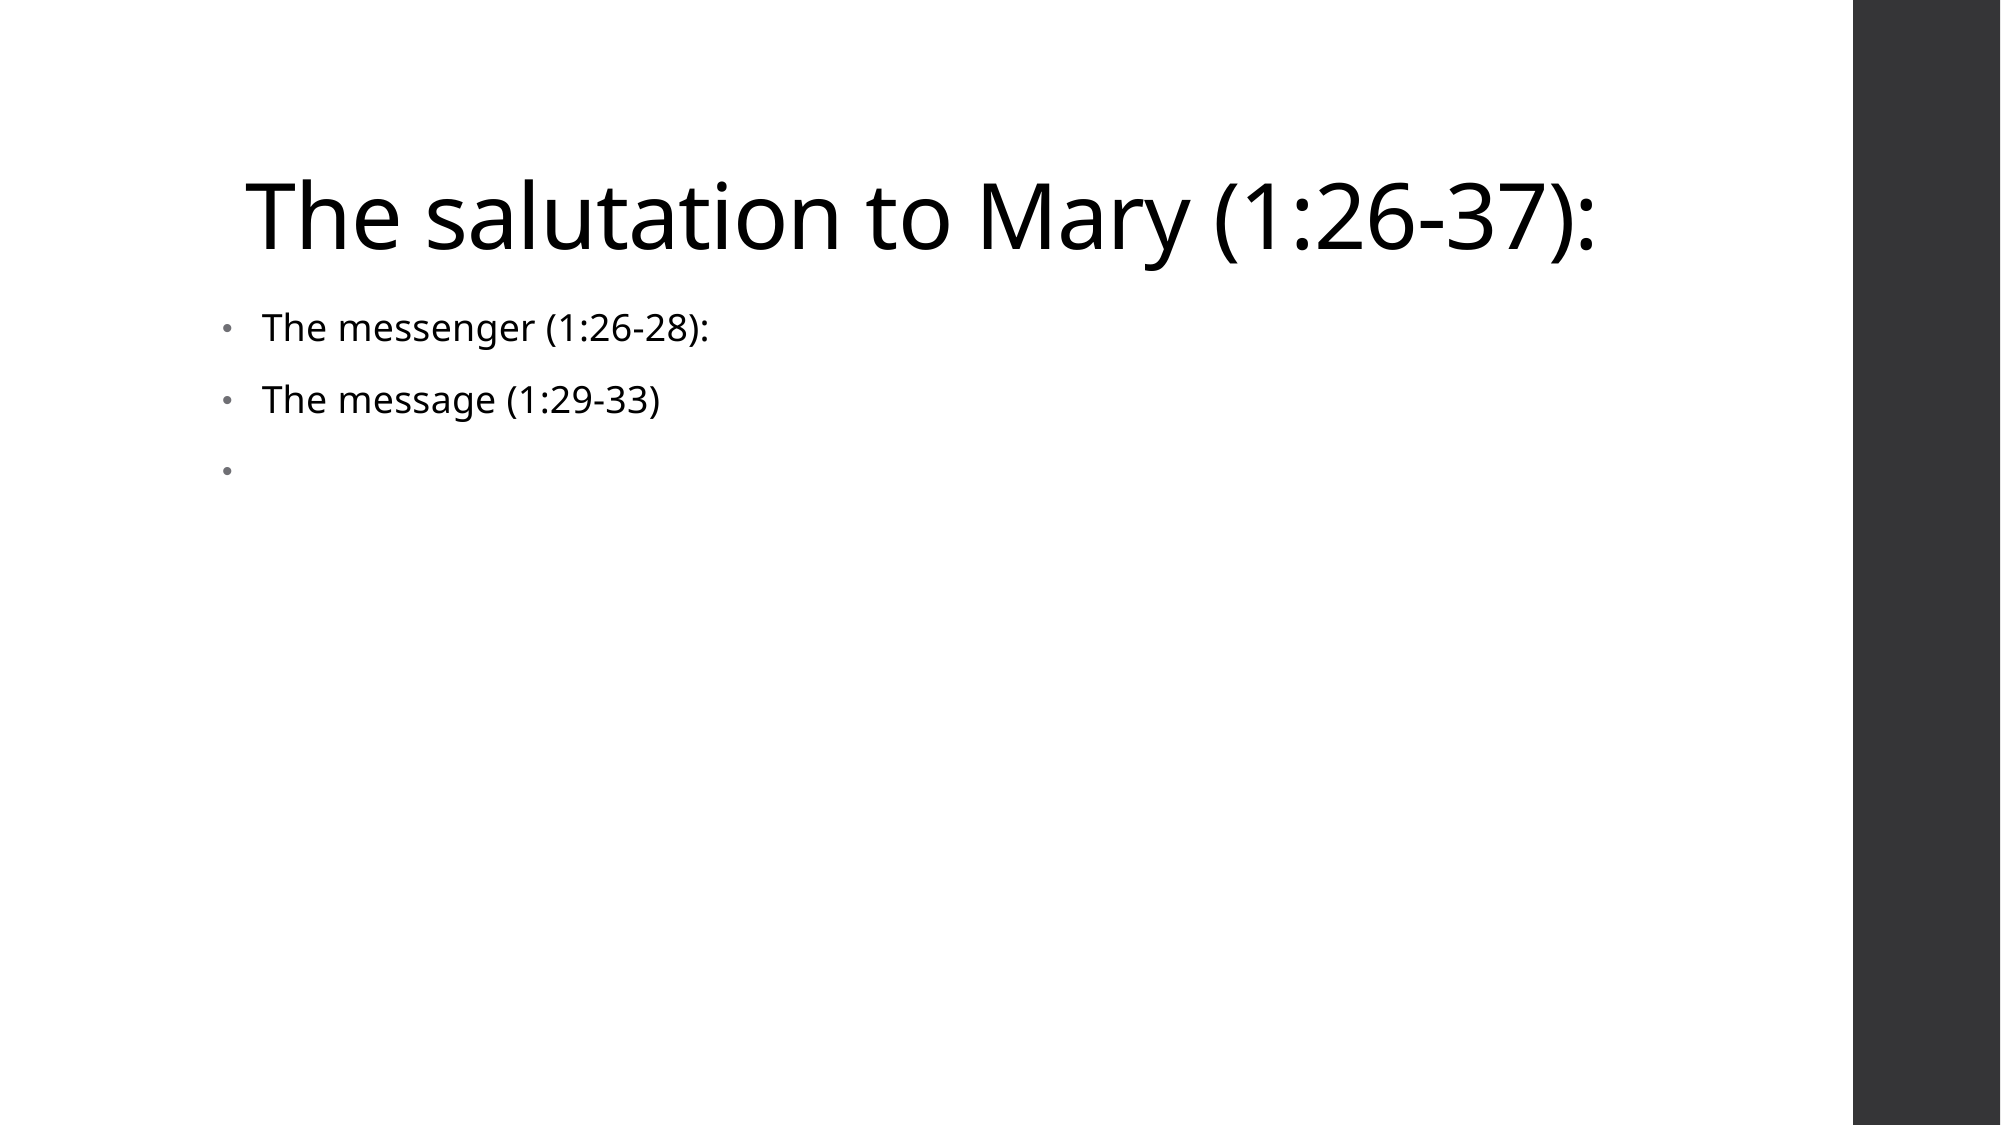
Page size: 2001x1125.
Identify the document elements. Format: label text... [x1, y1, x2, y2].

title The salutation to Mary (1:26-37): [206, 60, 1797, 278]
list The messenger (1:26-28): The message (1:29-33) [206, 299, 1617, 1014]
